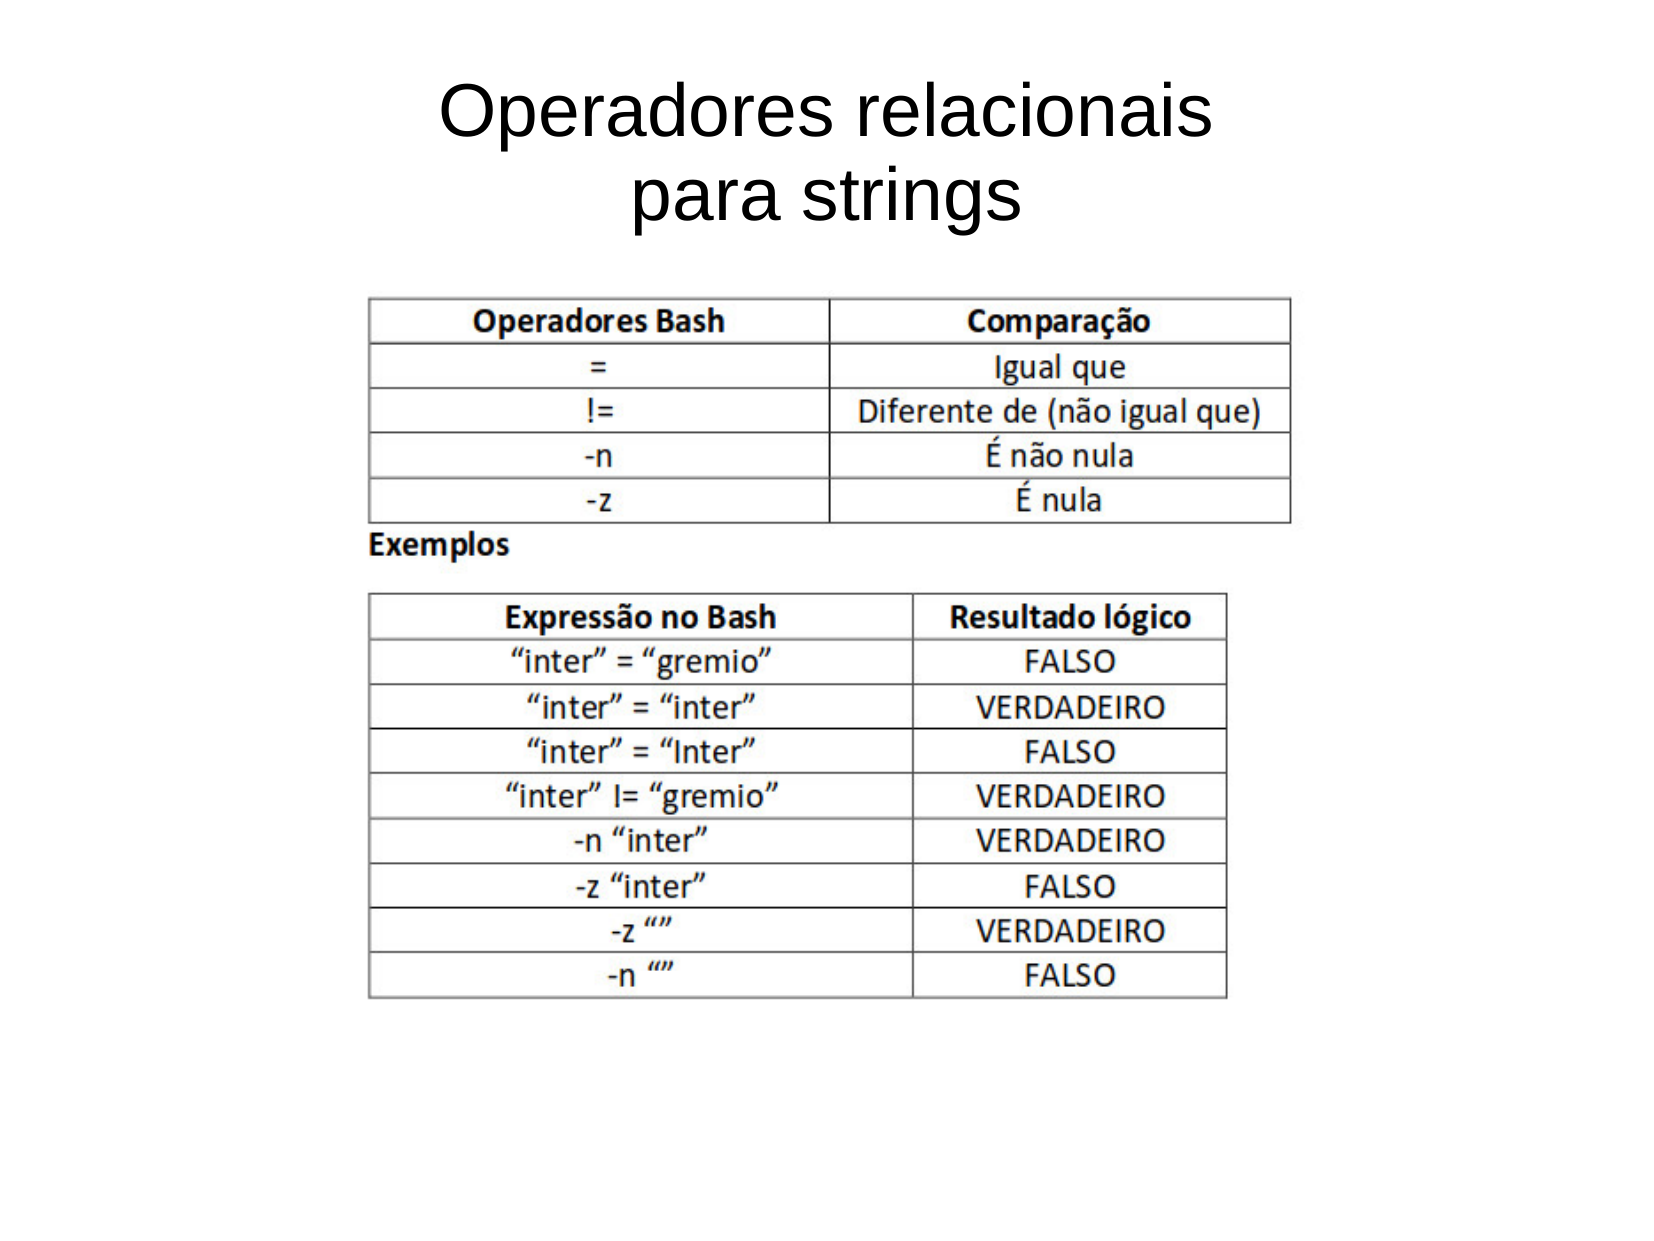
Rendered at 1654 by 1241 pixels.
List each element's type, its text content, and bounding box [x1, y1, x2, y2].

picture [340, 290, 1313, 1010]
title Operadores relacionais para strings [82, 49, 1571, 257]
